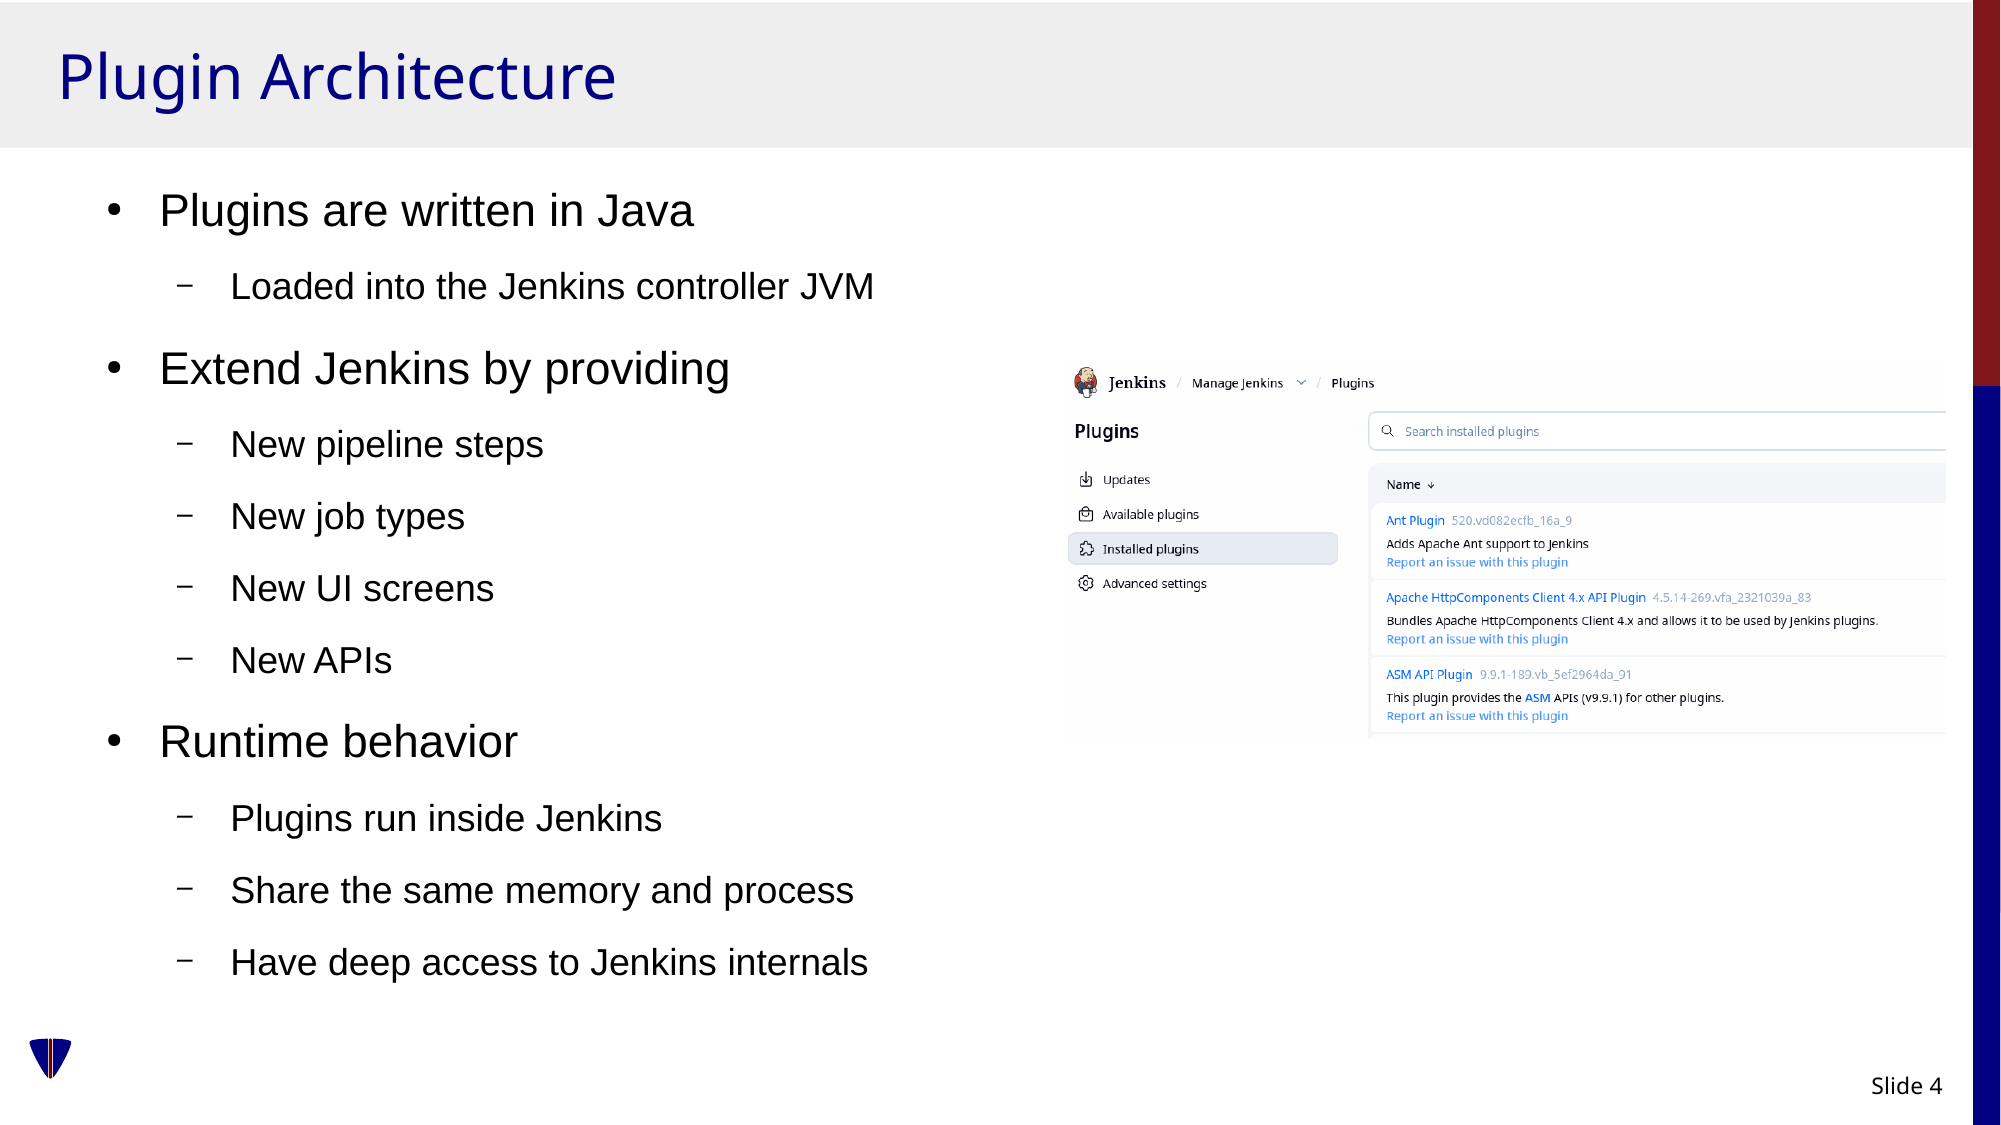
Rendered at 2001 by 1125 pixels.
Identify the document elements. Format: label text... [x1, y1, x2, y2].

picture [1062, 362, 1946, 739]
list Plugins are written in Java Loaded into the Jenkins controller JVM Extend Jenkins by providing New pipeline steps New job types New UI screens New APIs Runtime behavior Plugins run inside Jenkins Share the same memory and process Have deep access to Jenkins internals [88, 177, 1004, 1034]
title Plugin Architecture [0, 2, 1973, 148]
